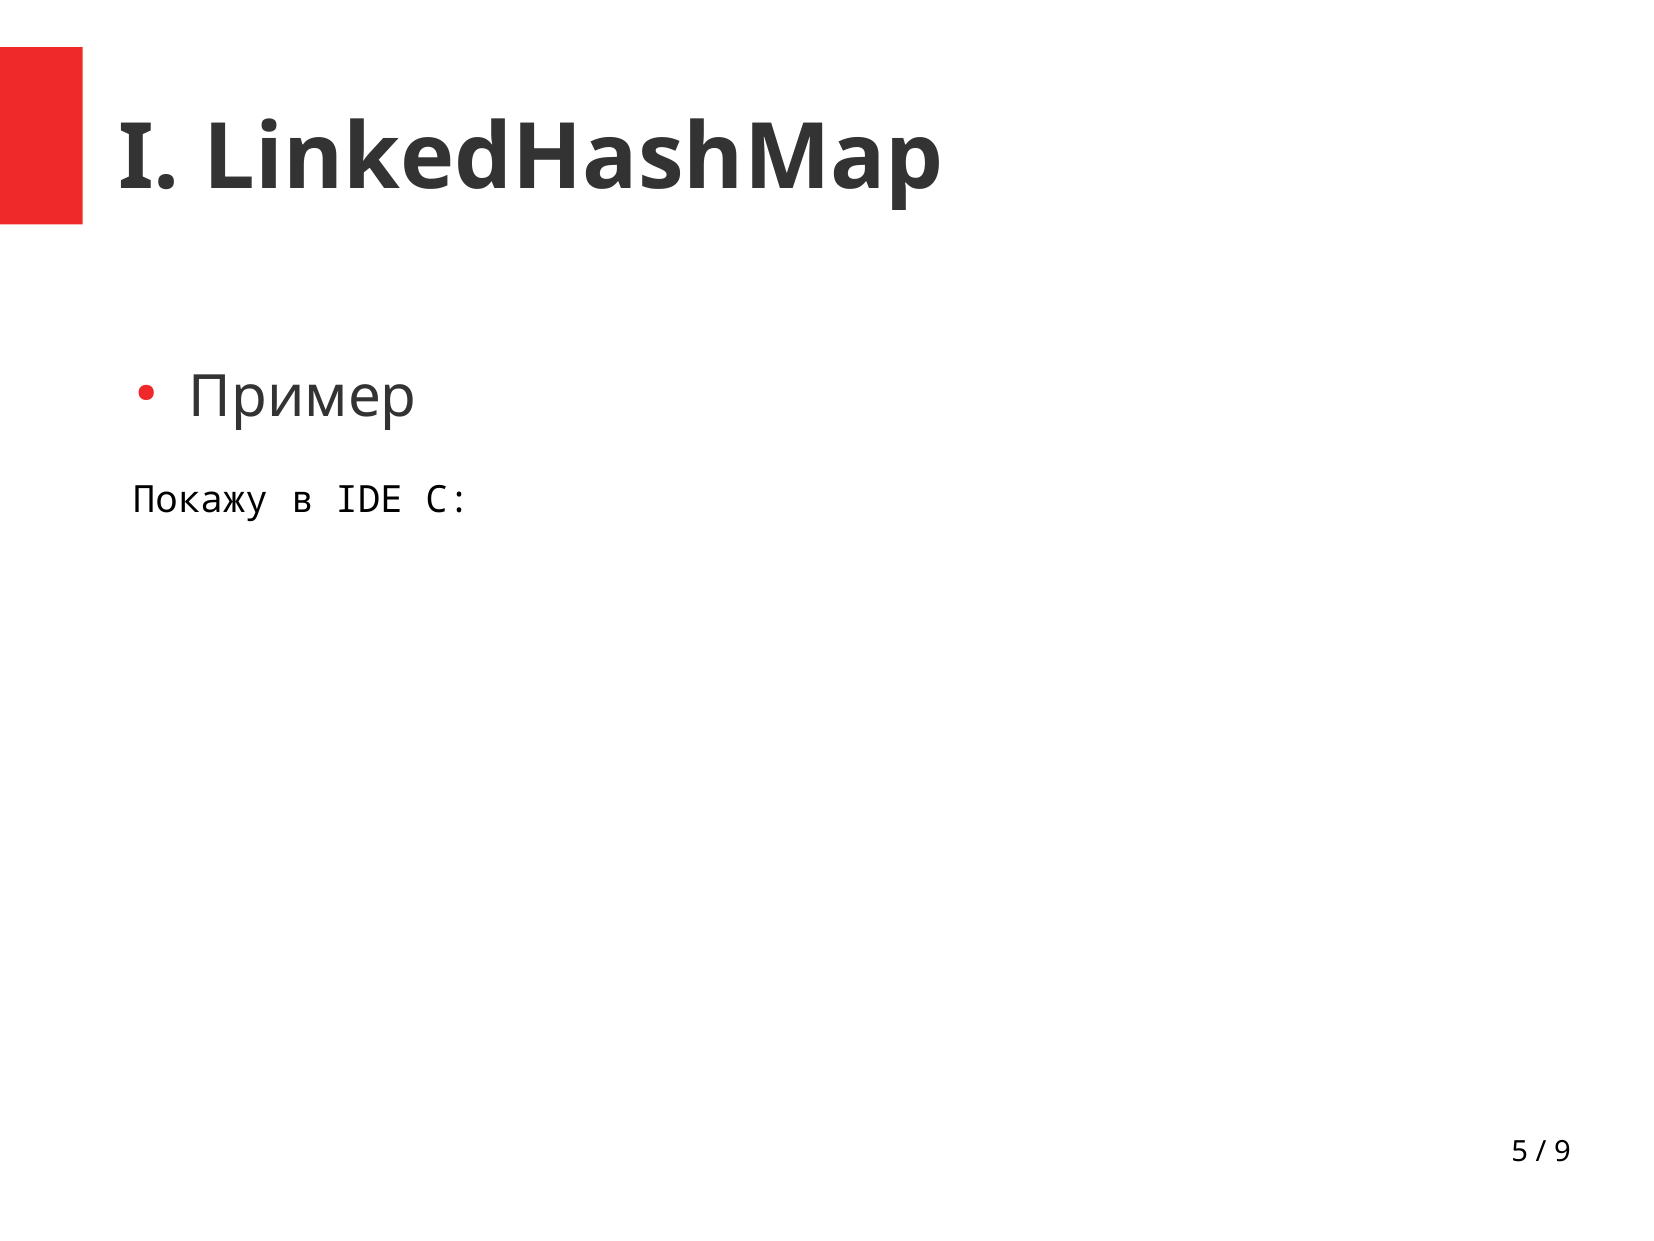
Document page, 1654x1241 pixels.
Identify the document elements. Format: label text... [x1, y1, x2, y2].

title I. LinkedHashMap [118, 49, 1571, 257]
list Пример [118, 354, 1536, 1074]
text_box Покажу в IDE C: [118, 465, 991, 524]
